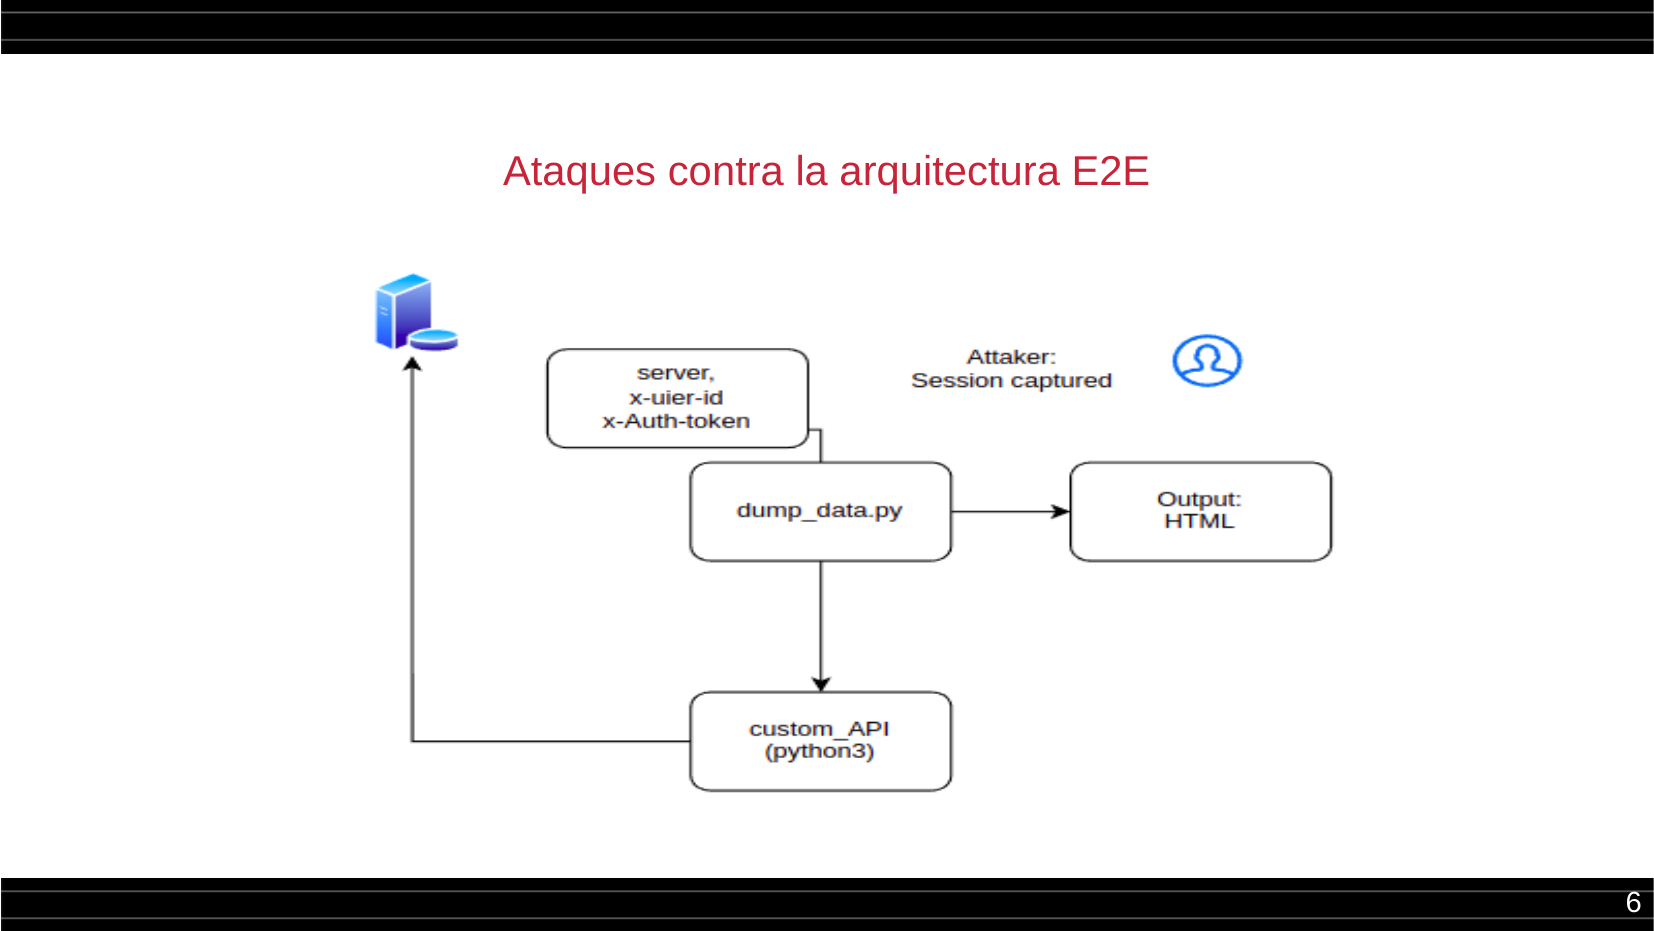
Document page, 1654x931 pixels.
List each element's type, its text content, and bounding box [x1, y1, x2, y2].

picture [1, 878, 1654, 931]
picture [1, 0, 1654, 54]
picture [295, 236, 1347, 834]
title Ataques contra la arquitectura E2E [82, 92, 1571, 249]
